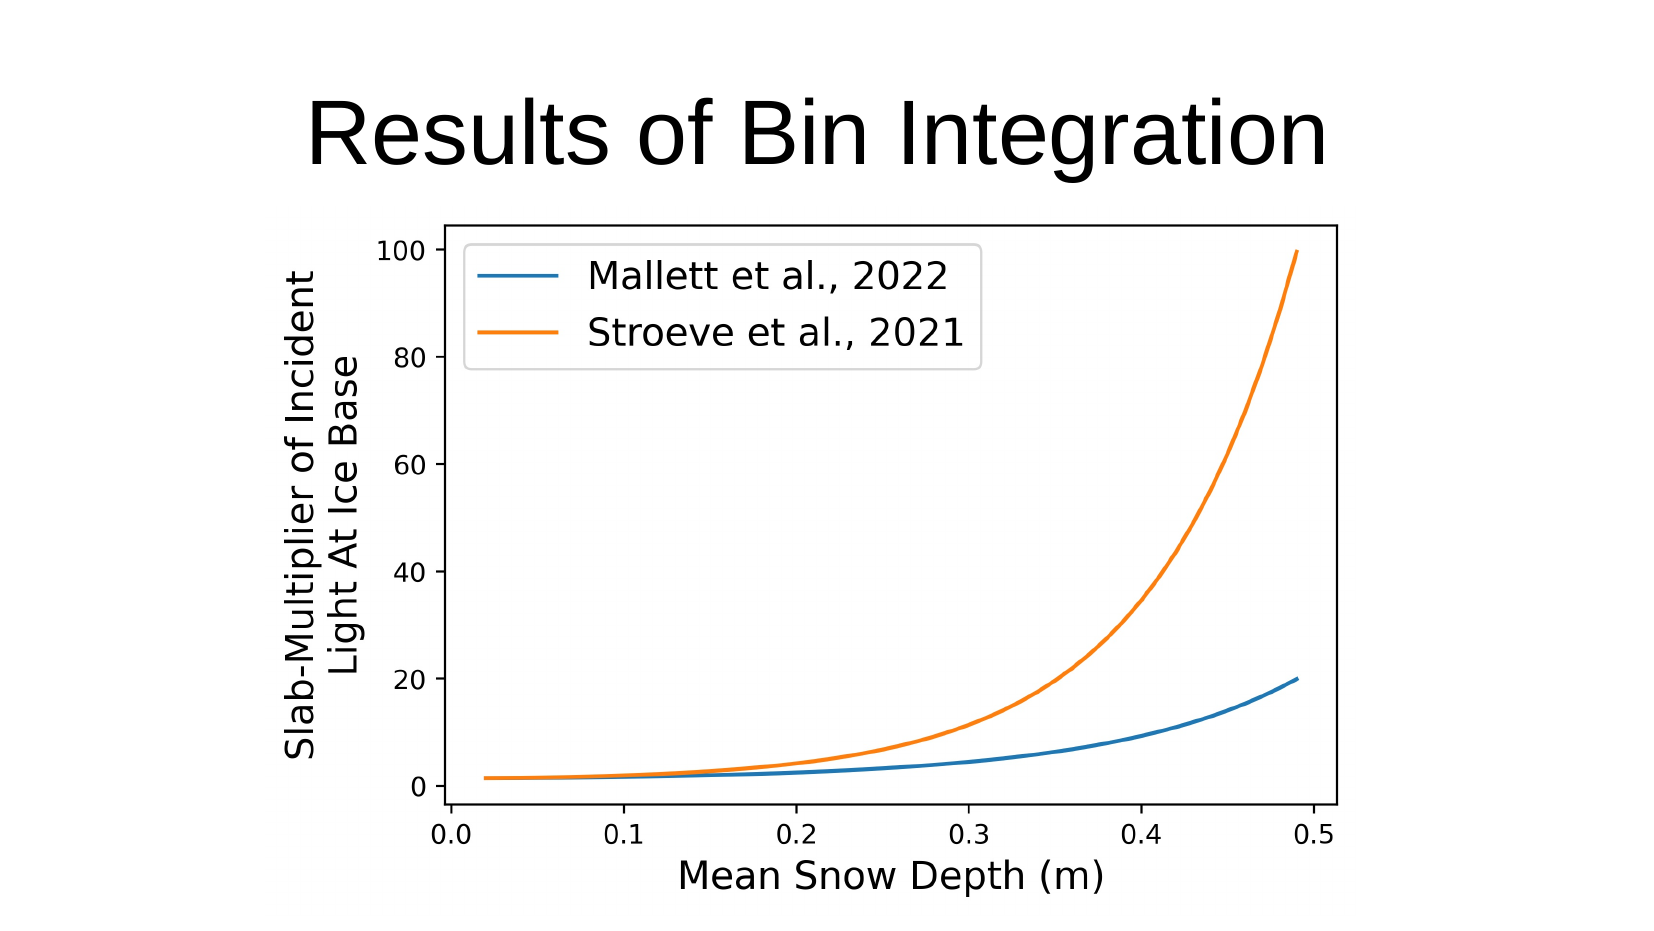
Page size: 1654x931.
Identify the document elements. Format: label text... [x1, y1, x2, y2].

picture [265, 206, 1356, 916]
title Results of Bin Integration [94, 29, 1542, 235]
